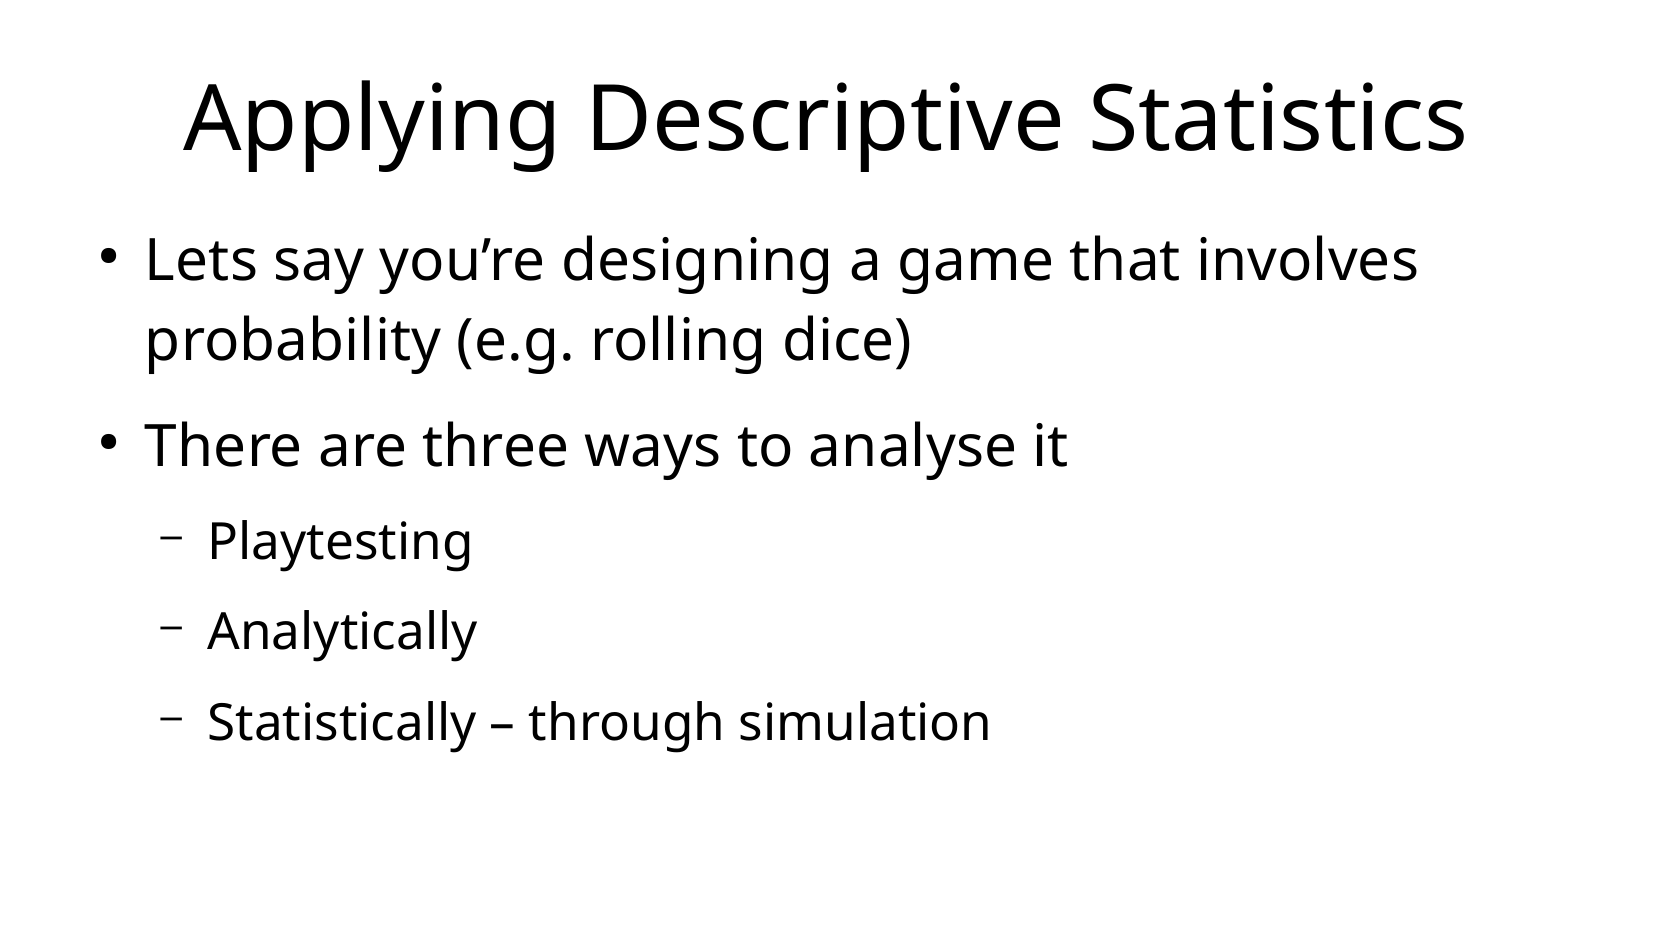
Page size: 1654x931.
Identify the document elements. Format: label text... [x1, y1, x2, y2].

list Lets say you’re designing a game that involves probability (e.g. rolling dice) There are three ways to analyse it Playtesting Analytically Statistically – through simulation [82, 217, 1571, 758]
title Applying Descriptive Statistics [82, 59, 1571, 170]
